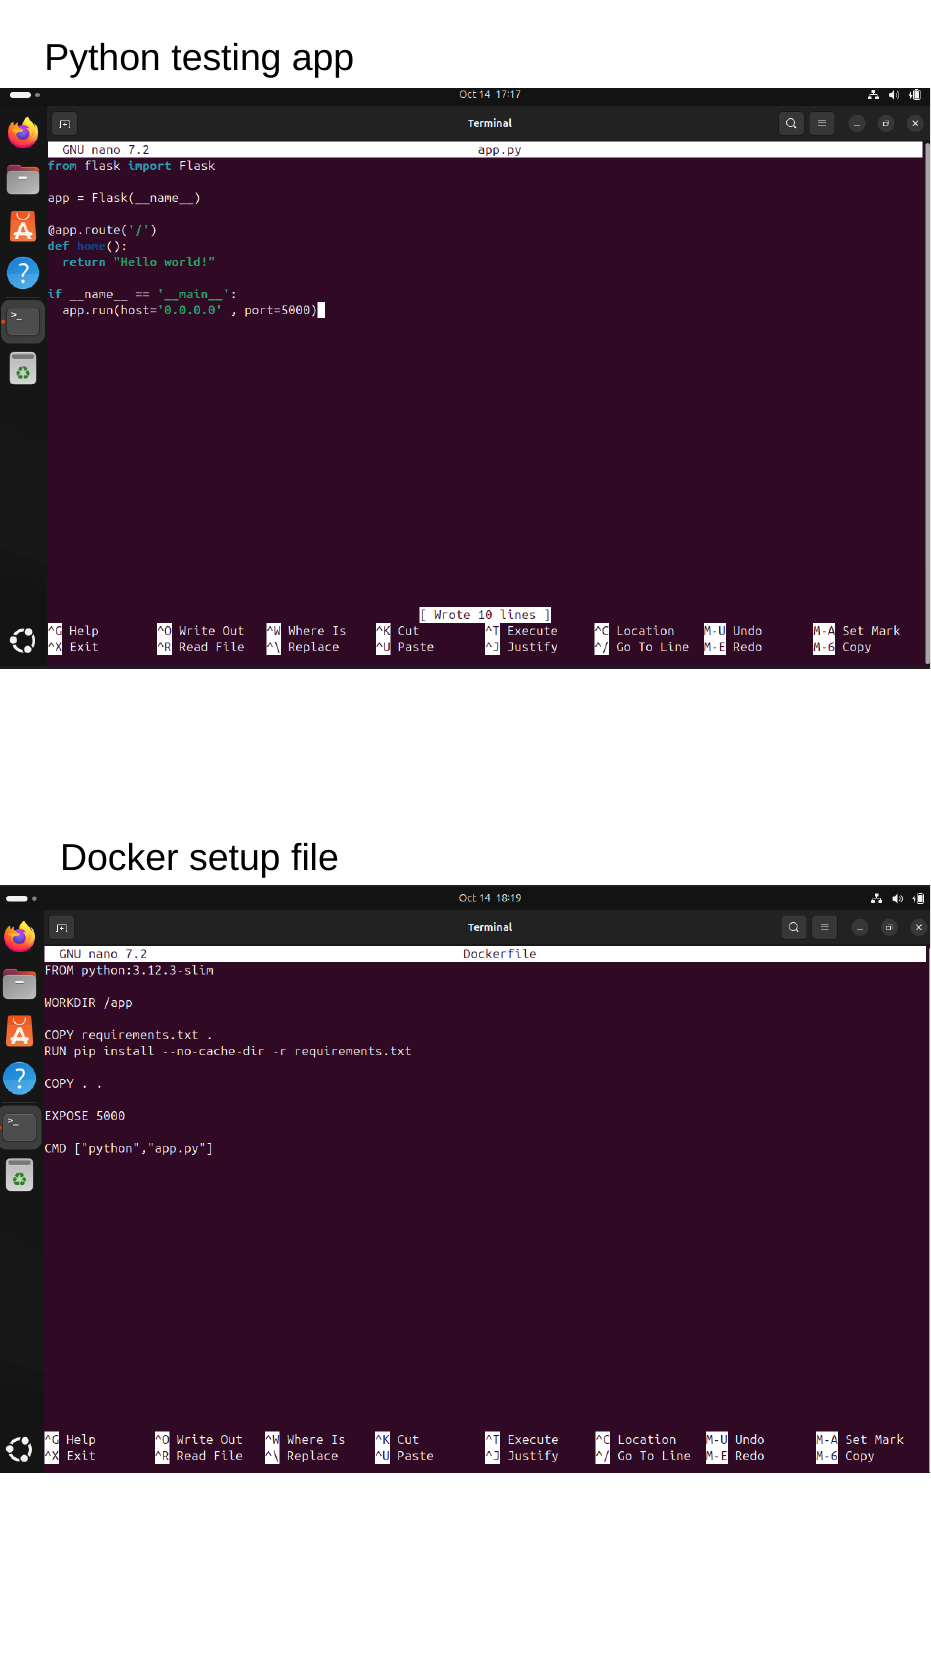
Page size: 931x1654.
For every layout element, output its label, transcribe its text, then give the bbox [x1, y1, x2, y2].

picture [0, 885, 931, 1473]
text_box Python testing app [29, 29, 370, 87]
picture [0, 88, 931, 669]
text_box Docker setup file [45, 829, 355, 886]
